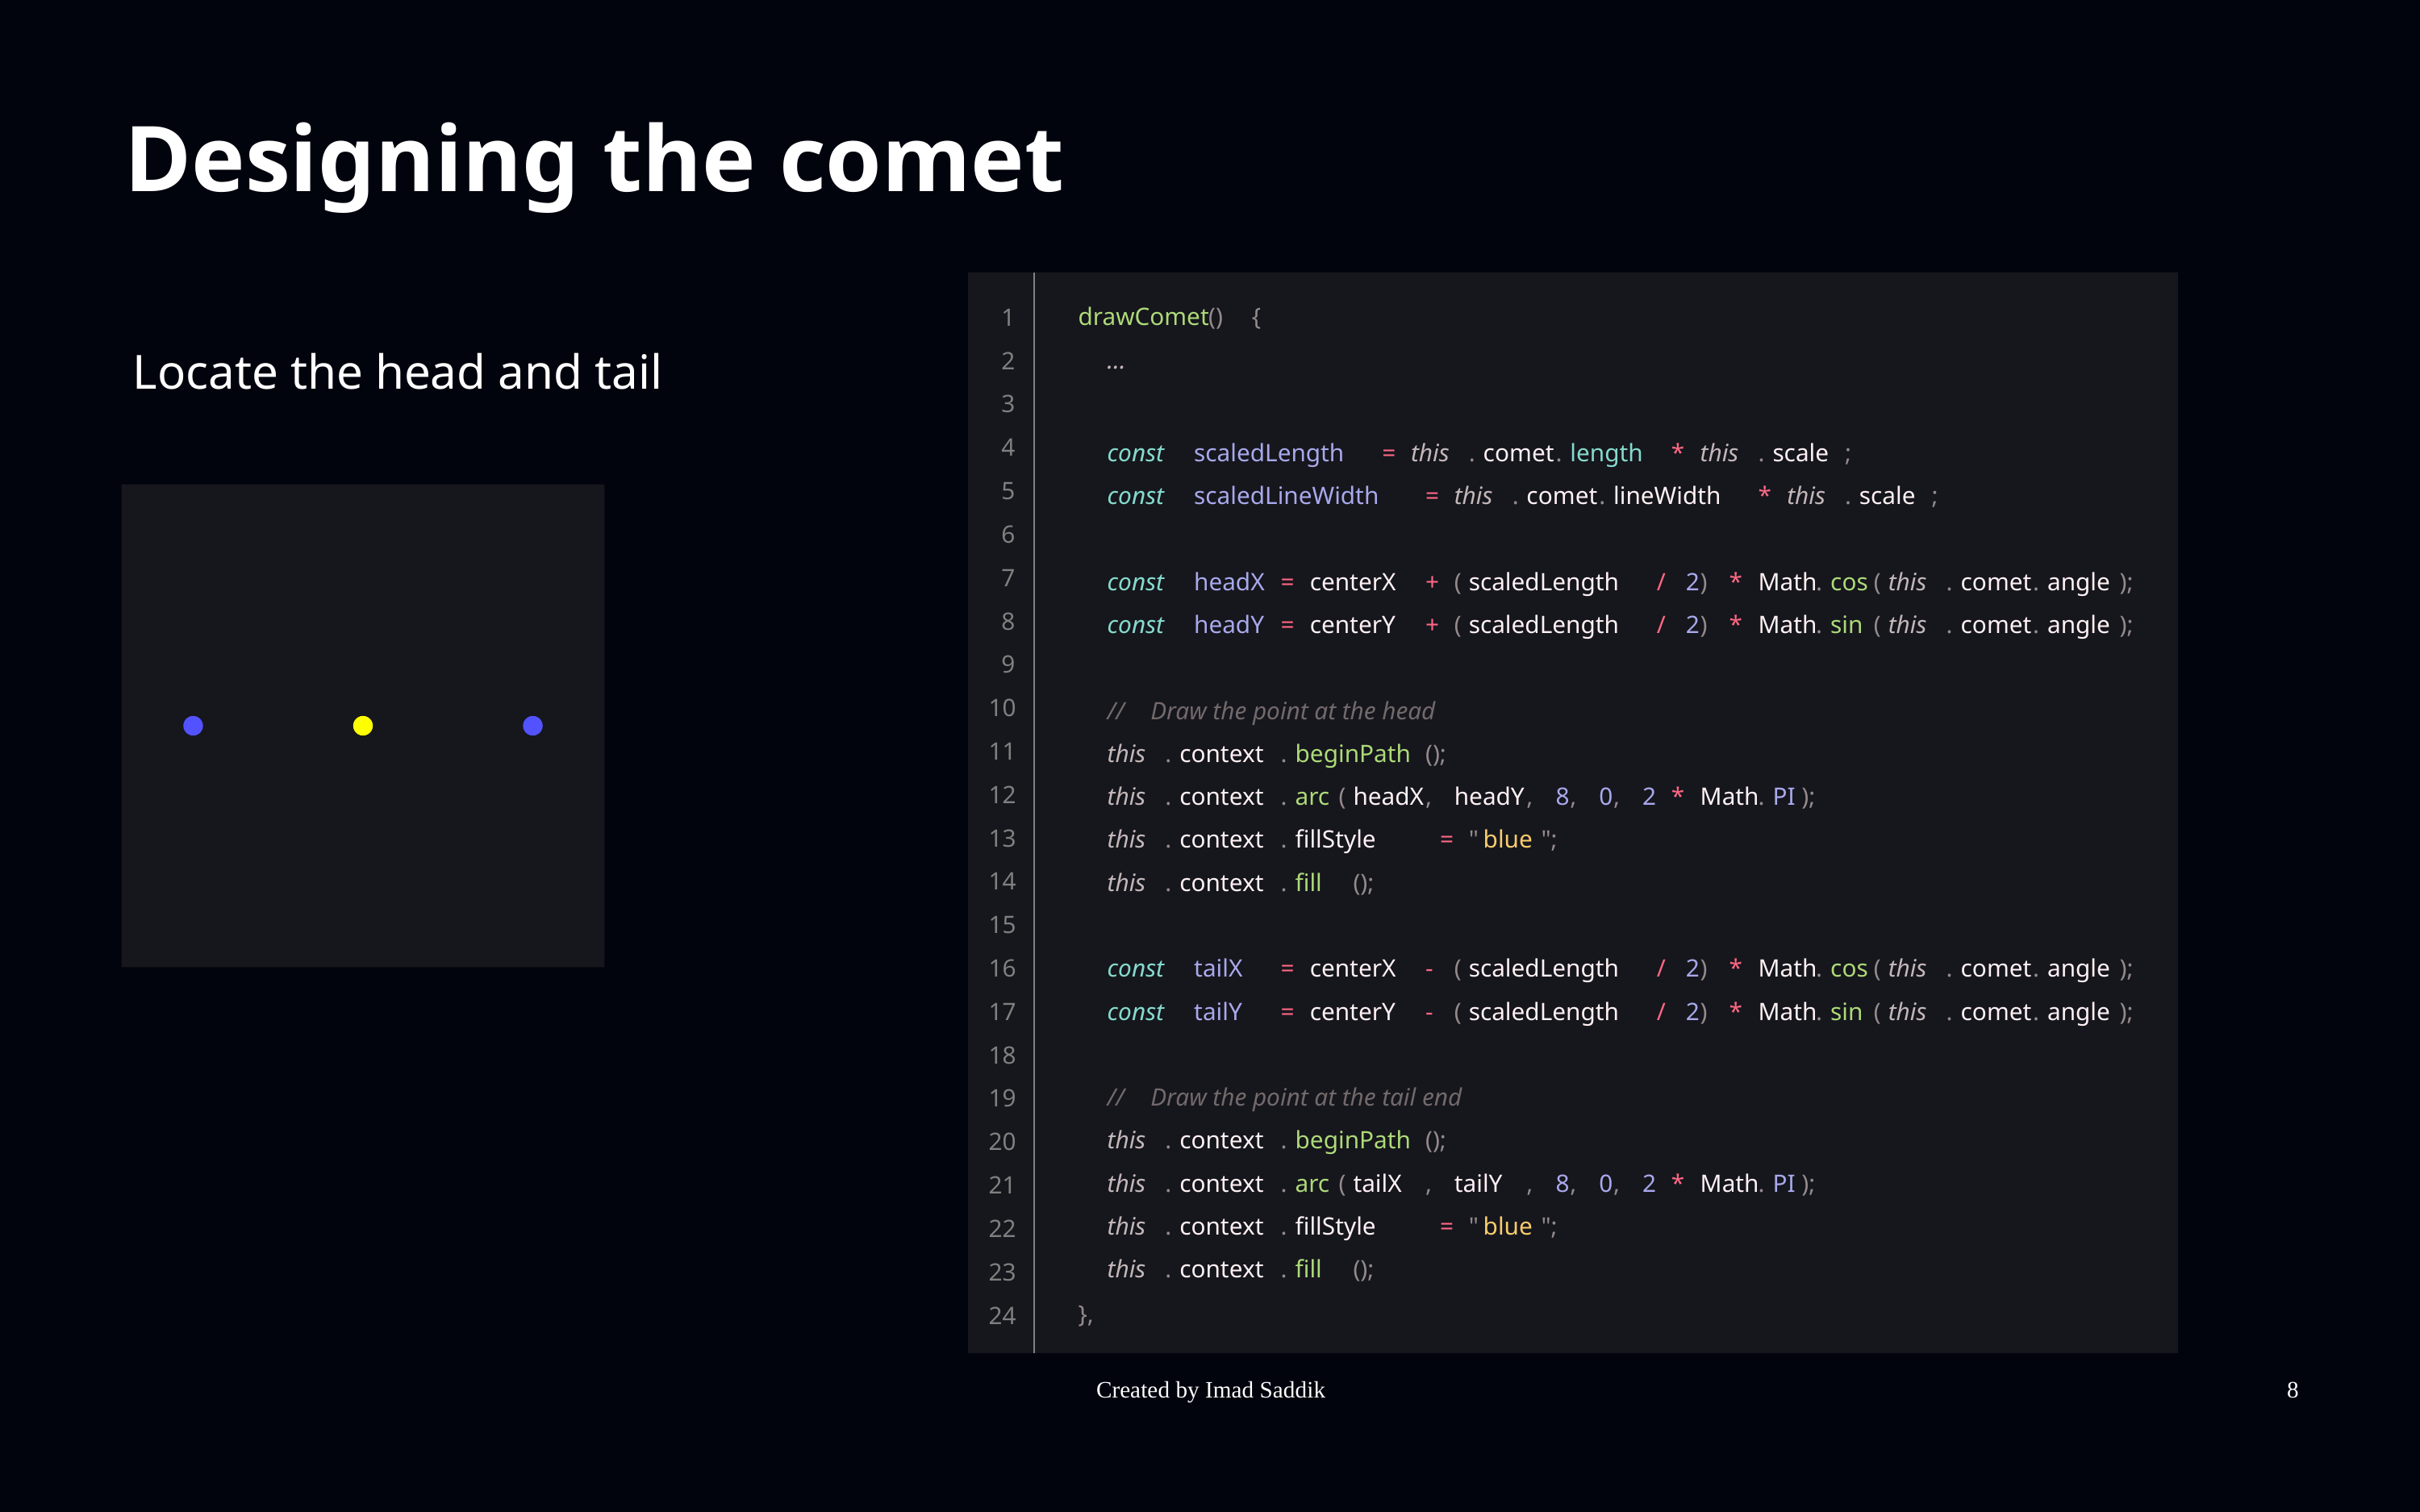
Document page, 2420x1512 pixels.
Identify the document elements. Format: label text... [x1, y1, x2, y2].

text_box Locate the head and tail [121, 301, 817, 399]
picture [121, 484, 606, 968]
picture [968, 272, 2179, 1353]
text_box Designing the comet [112, 61, 1411, 251]
